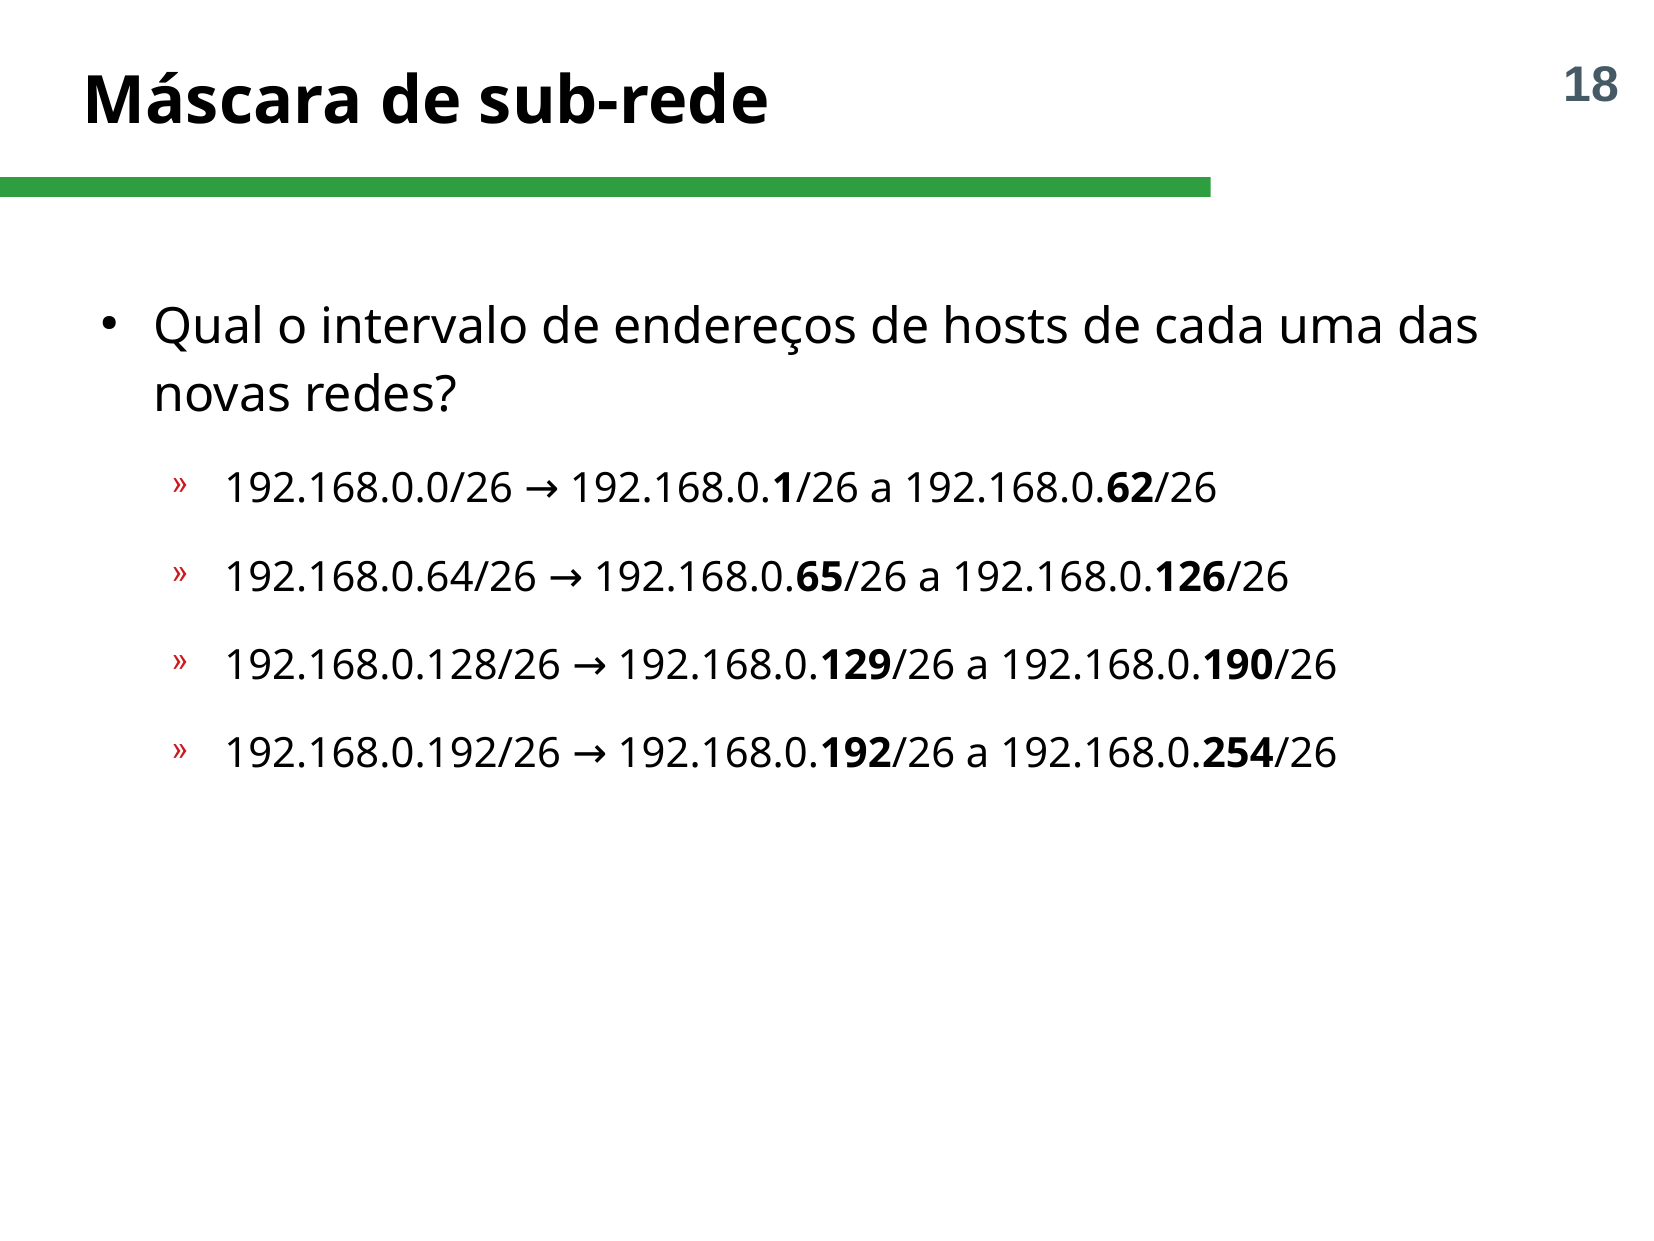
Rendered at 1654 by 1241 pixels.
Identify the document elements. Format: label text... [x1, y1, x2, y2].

title Máscara de sub-rede [82, 0, 1152, 202]
list Qual o intervalo de endereços de hosts de cada uma das novas redes? 192.168.0.0/26 → 192.168.0.1/26 a 192.168.0.62/26 192.168.0.64/26 → 192.168.0.65/26 a 192.168.0.126/26 192.168.0.128/26 → 192.168.0.129/26 a 192.168.0.190/26 192.168.0.192/26 → 192.168.0.192/26 a 192.168.0.254/26 [82, 290, 1571, 1211]
